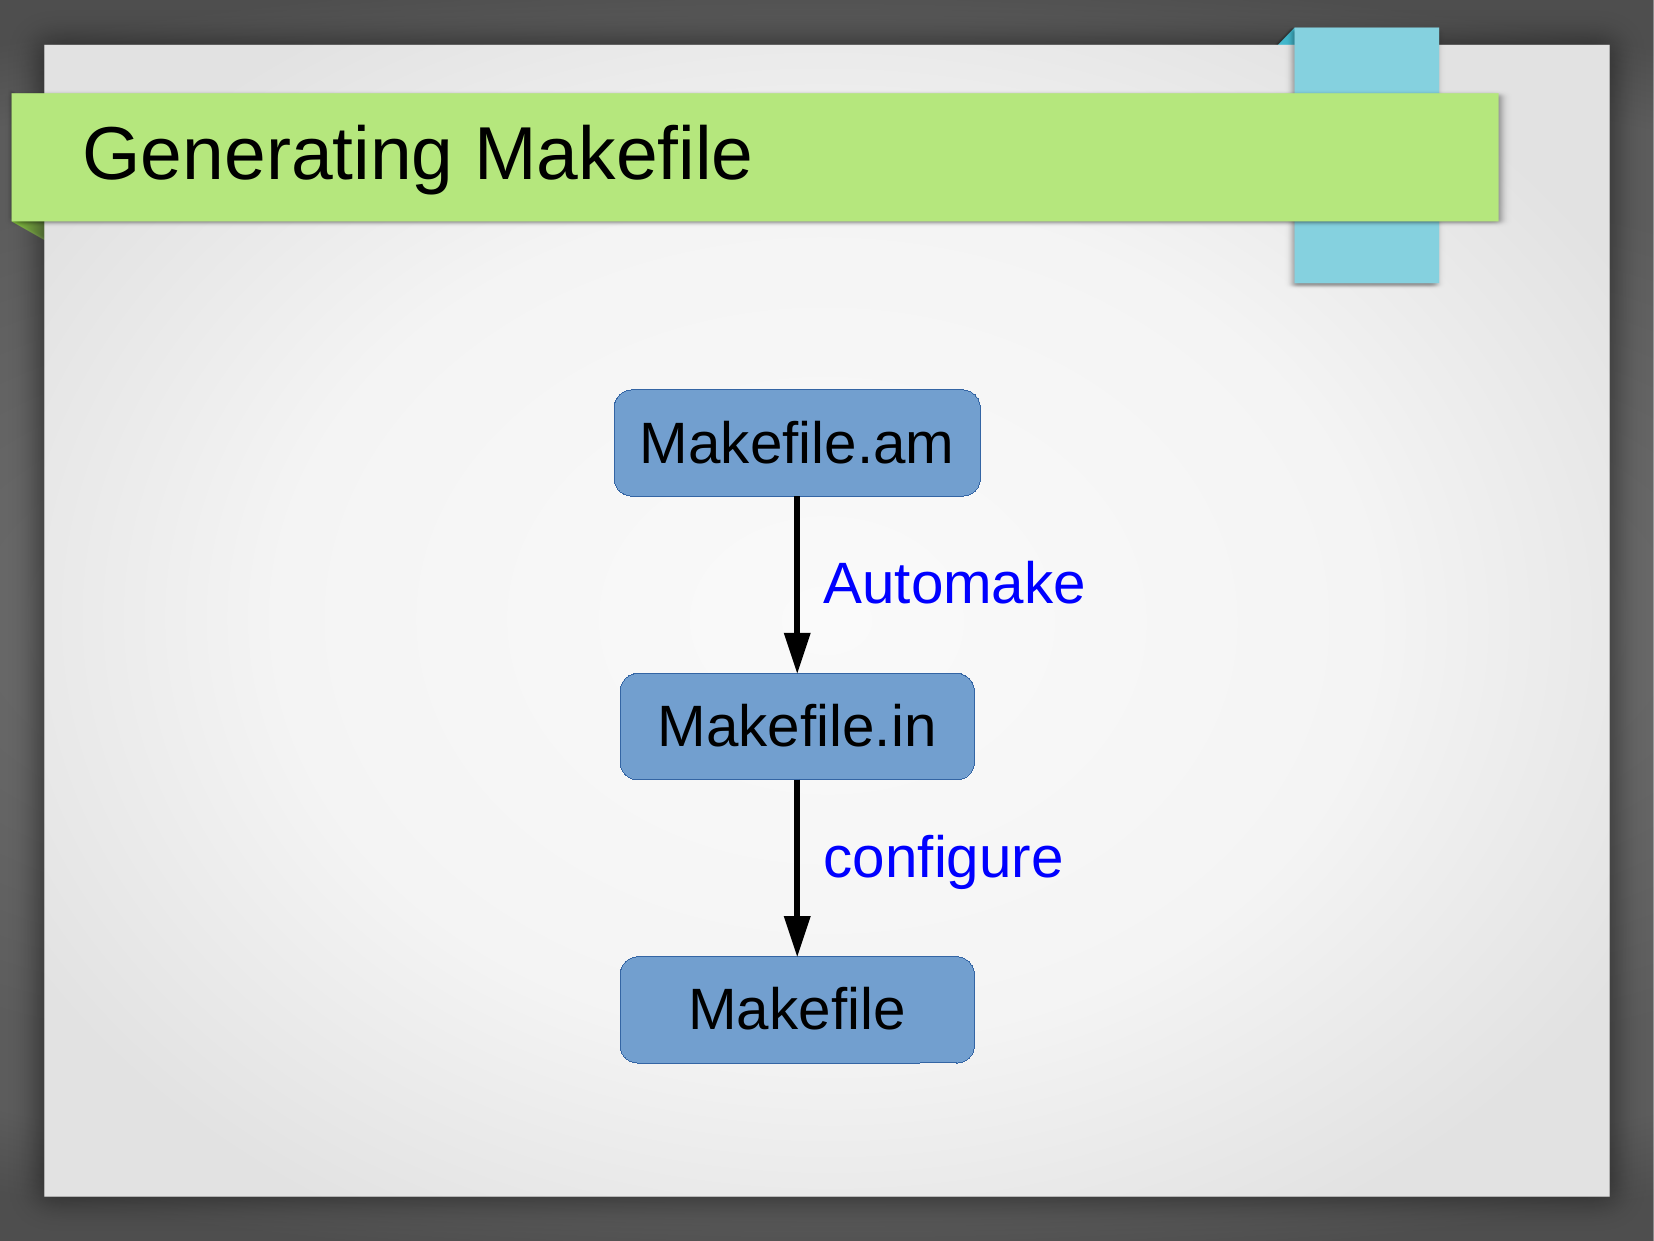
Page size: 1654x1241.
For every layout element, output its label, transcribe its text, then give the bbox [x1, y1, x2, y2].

picture [0, 0, 1654, 1241]
text_box Makefile.am [614, 389, 981, 497]
title Generating Makefile [82, 94, 1264, 213]
text_box configure [809, 817, 1180, 898]
text_box Makefile.in [620, 673, 975, 780]
text_box Automake [809, 543, 1180, 624]
text_box Makefile [620, 956, 975, 1064]
